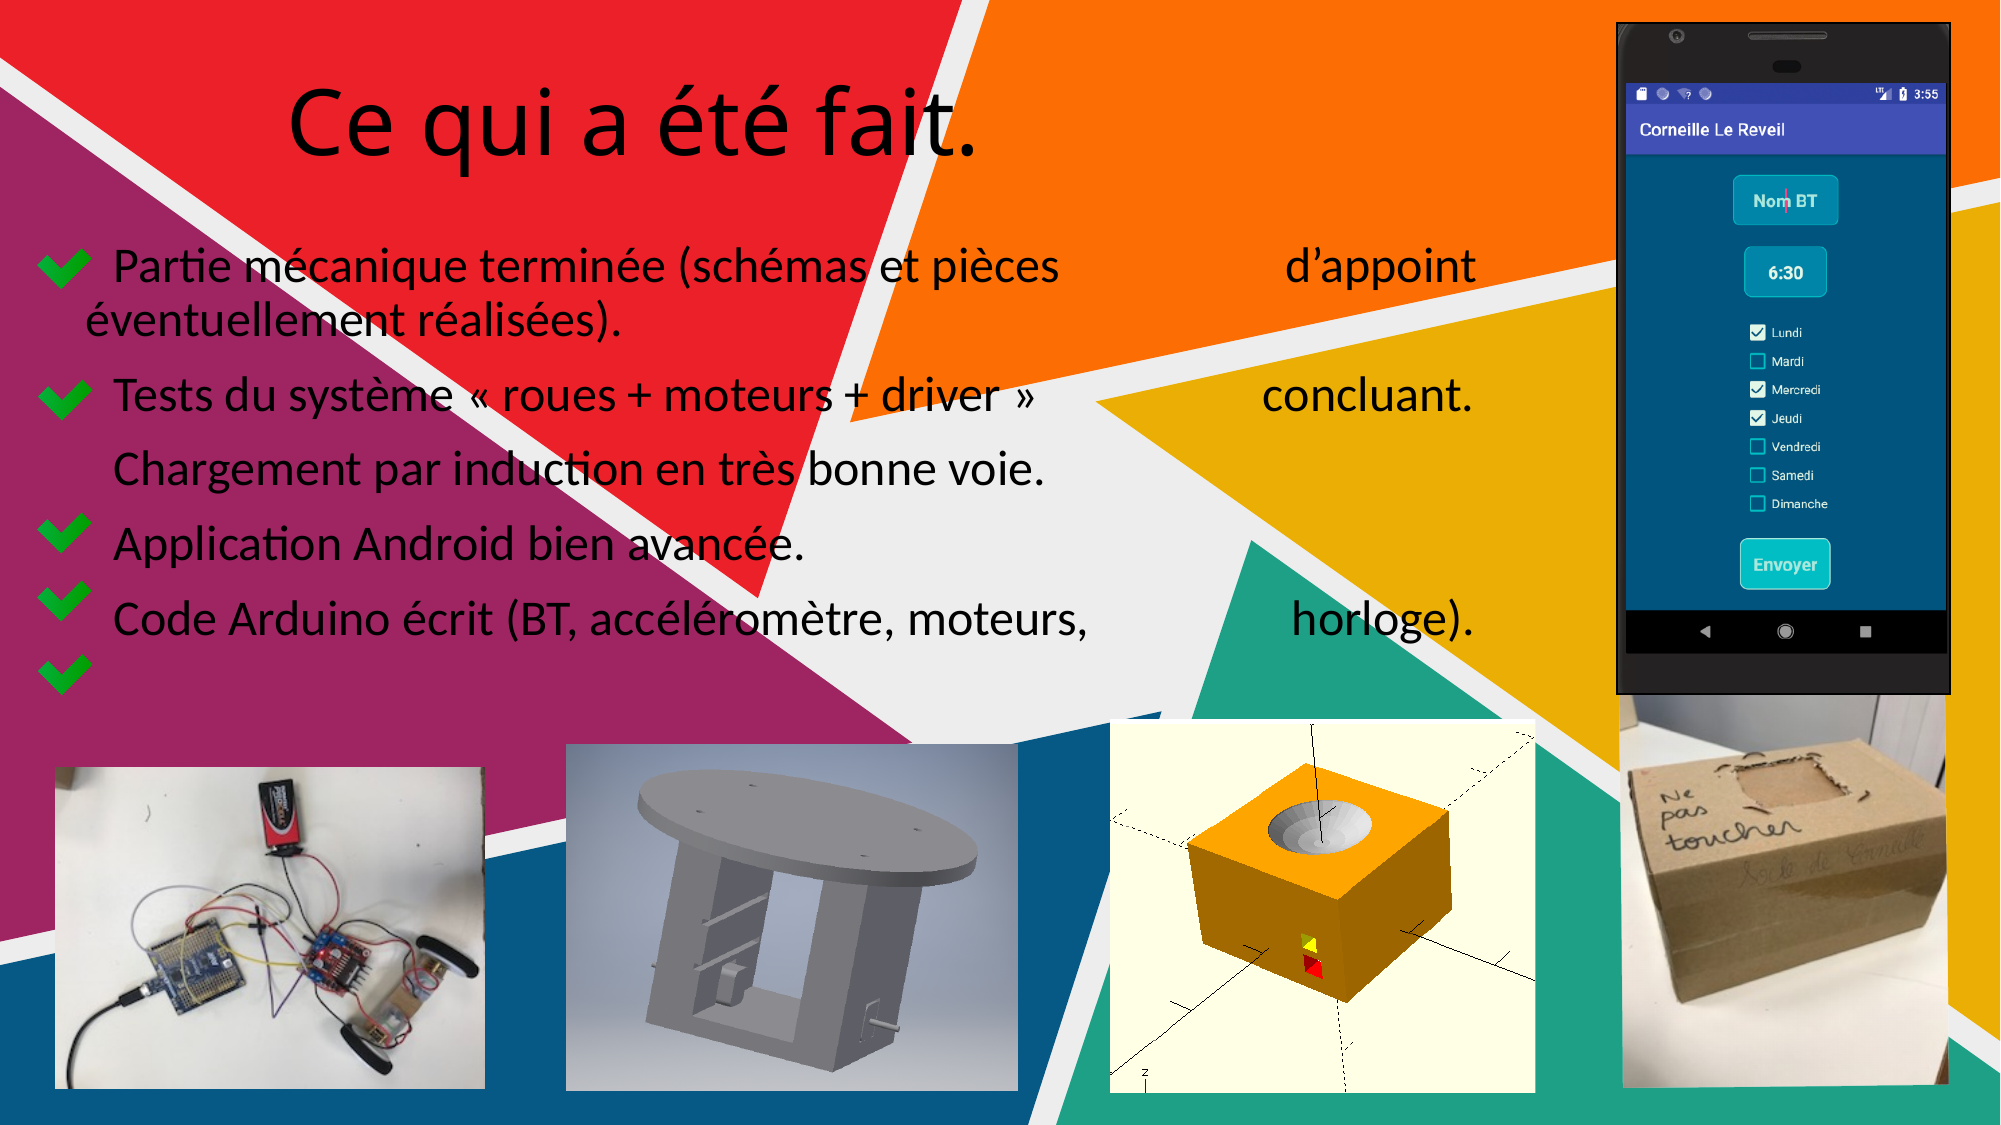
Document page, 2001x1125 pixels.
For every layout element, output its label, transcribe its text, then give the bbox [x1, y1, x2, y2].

text_box Partie mécanique terminée (schémas et pièces d’appoint éventuellement réalisées). Tests du système « roues + moteurs + driver » concluant. Chargement par induction en très bonne voie. Application Android bien avancée. Code Arduino écrit (BT, accéléromètre, moteurs, horloge). [70, 231, 1564, 654]
picture [36, 377, 95, 423]
picture [566, 744, 1018, 1091]
picture [1618, 695, 1949, 1088]
picture [35, 246, 94, 291]
picture [35, 510, 94, 556]
picture [55, 767, 485, 1089]
picture [1618, 23, 1949, 694]
picture [1110, 719, 1536, 1093]
picture [35, 578, 94, 624]
title Ce qui a été fait. [271, 23, 1182, 228]
text_box [128, 218, 159, 290]
picture [36, 652, 95, 697]
